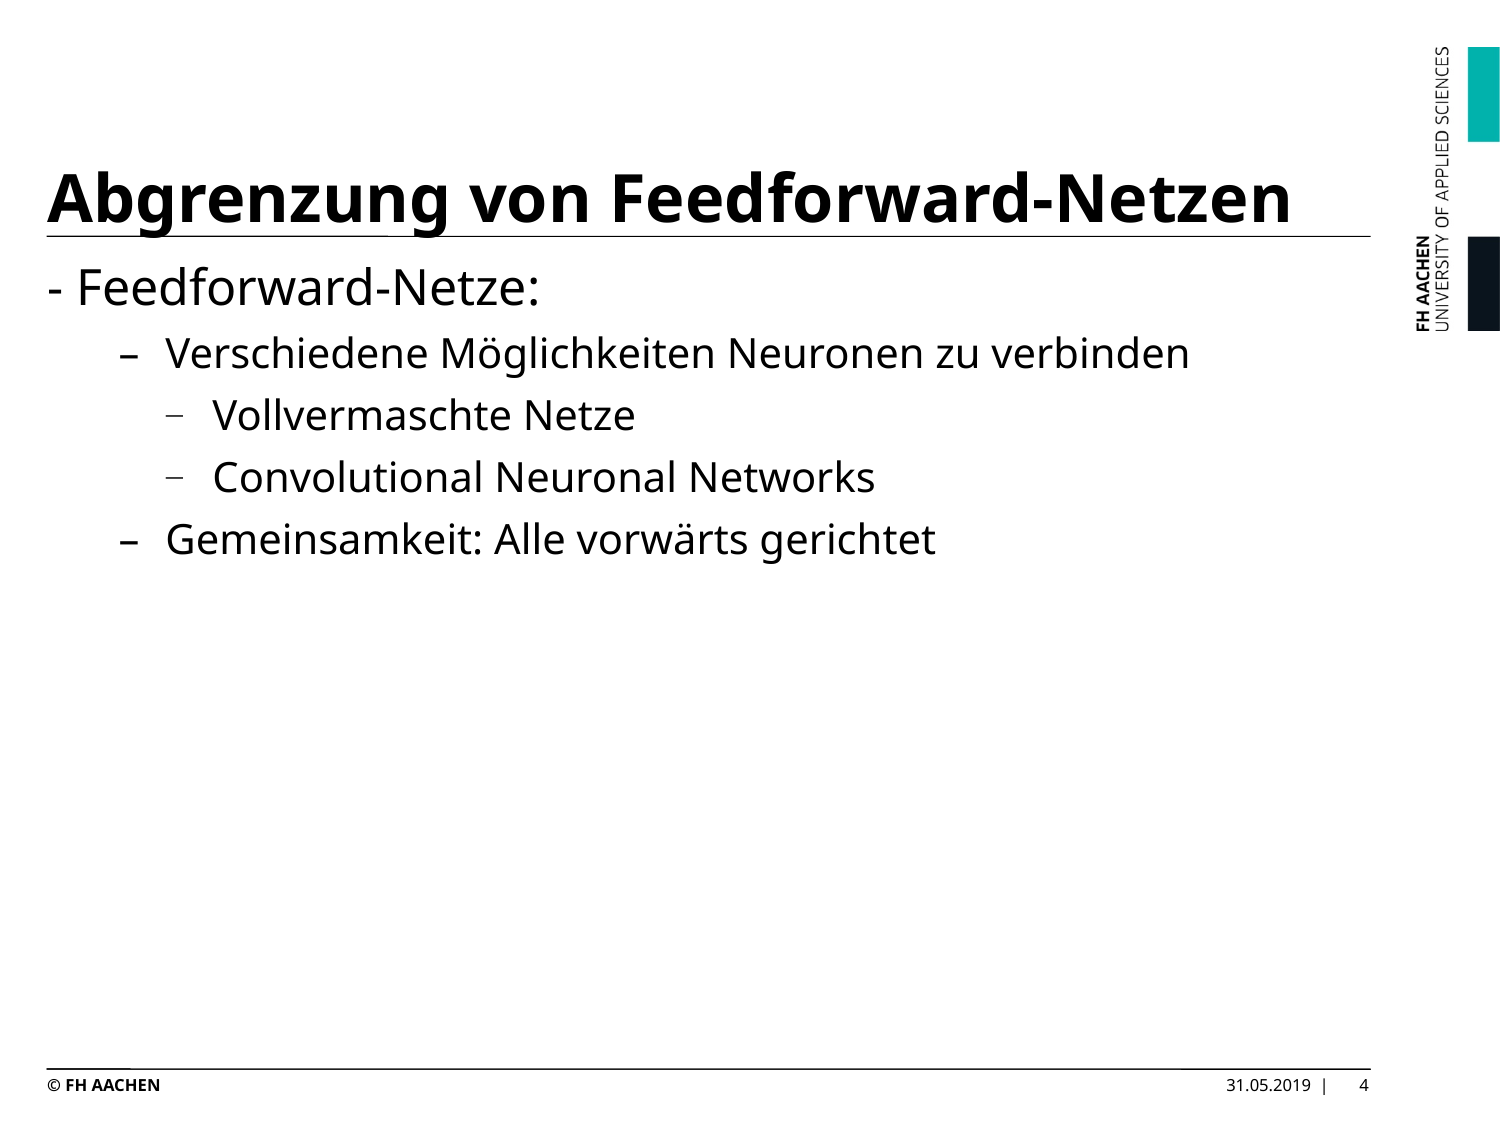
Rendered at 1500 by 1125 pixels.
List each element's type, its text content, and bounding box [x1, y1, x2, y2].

list - Feedforward-Netze: Verschiedene Möglichkeiten Neuronen zu verbinden Vollvermaschte Netze Convolutional Neuronal Networks Gemeinsamkeit: Alle vorwärts gerichtet [47, 255, 1371, 1047]
title Abgrenzung von Feedforward-Netzen [47, 76, 1371, 237]
picture [1404, 47, 1500, 331]
